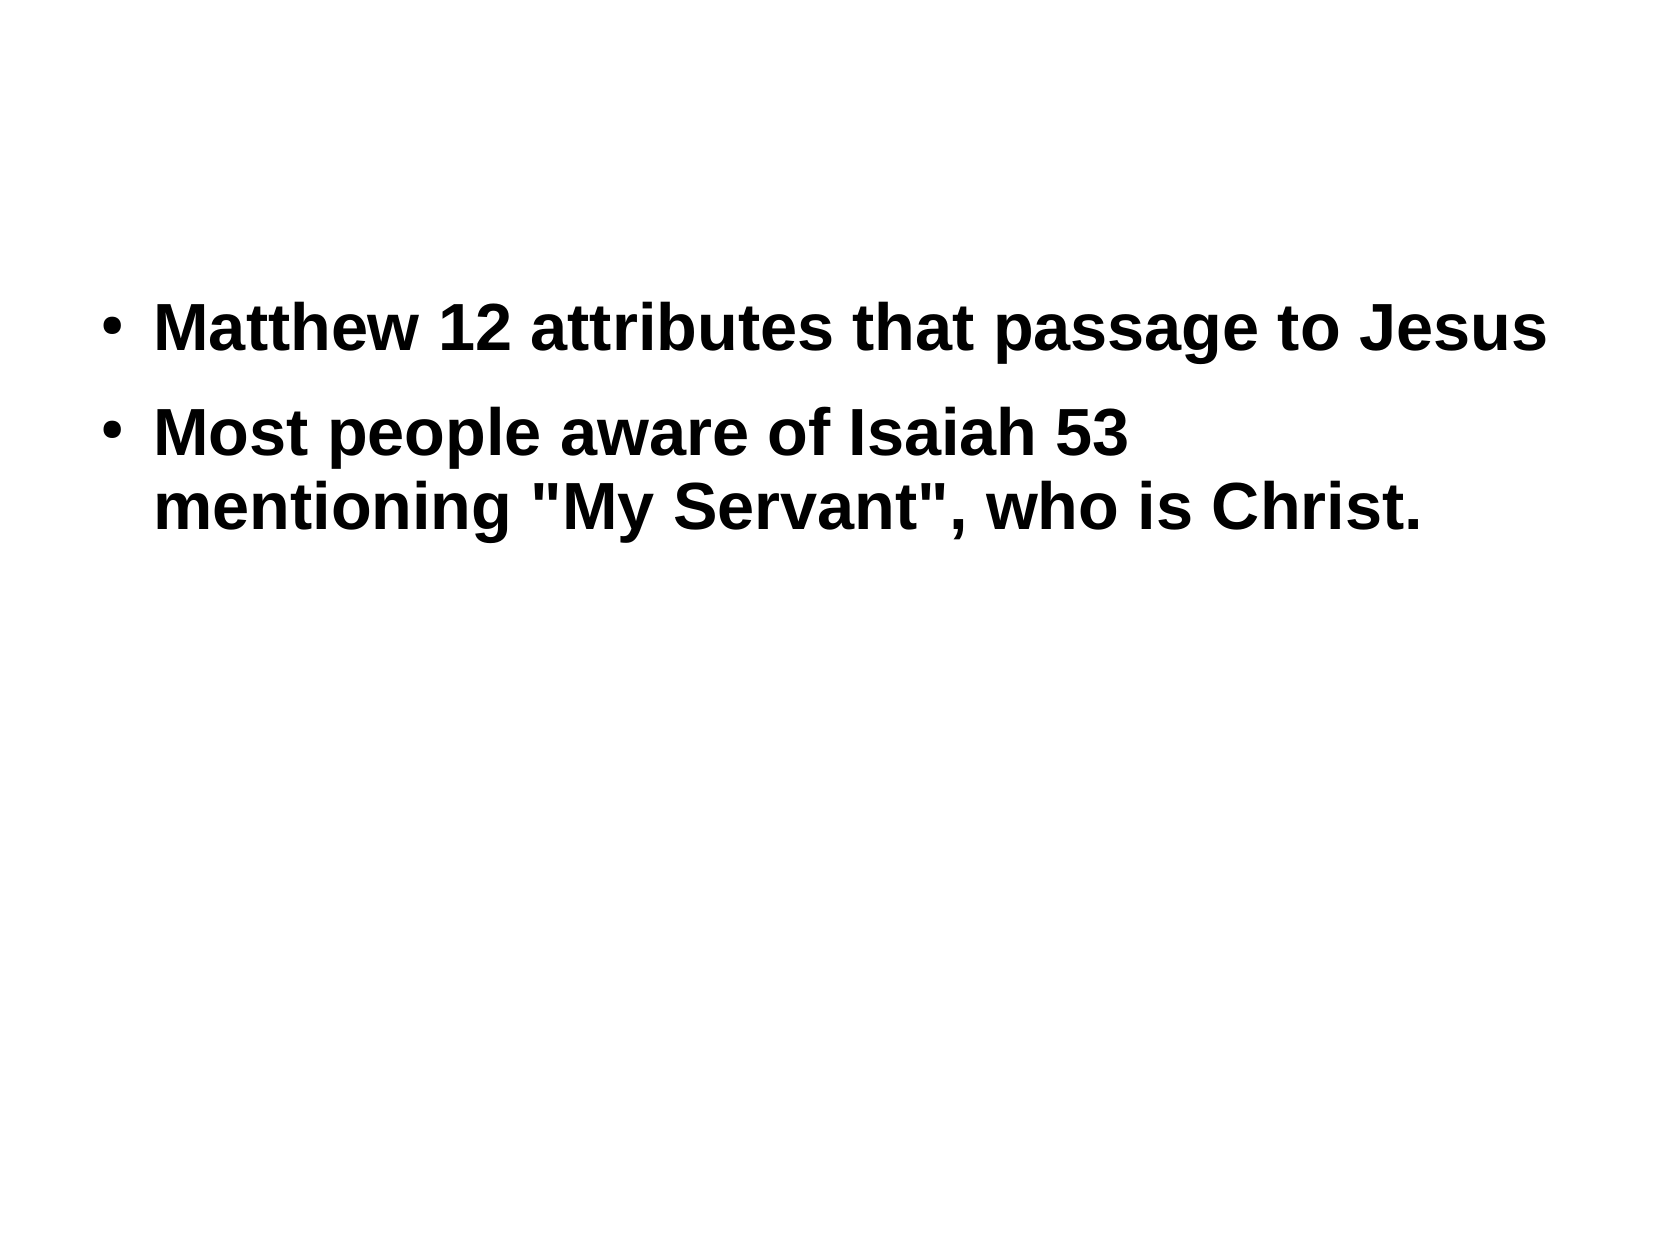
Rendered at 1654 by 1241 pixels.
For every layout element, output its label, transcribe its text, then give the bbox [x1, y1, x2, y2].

list Matthew 12 attributes that passage to Jesus Most people aware of Isaiah 53 mentioning "My Servant", who is Christ. [82, 290, 1571, 1109]
